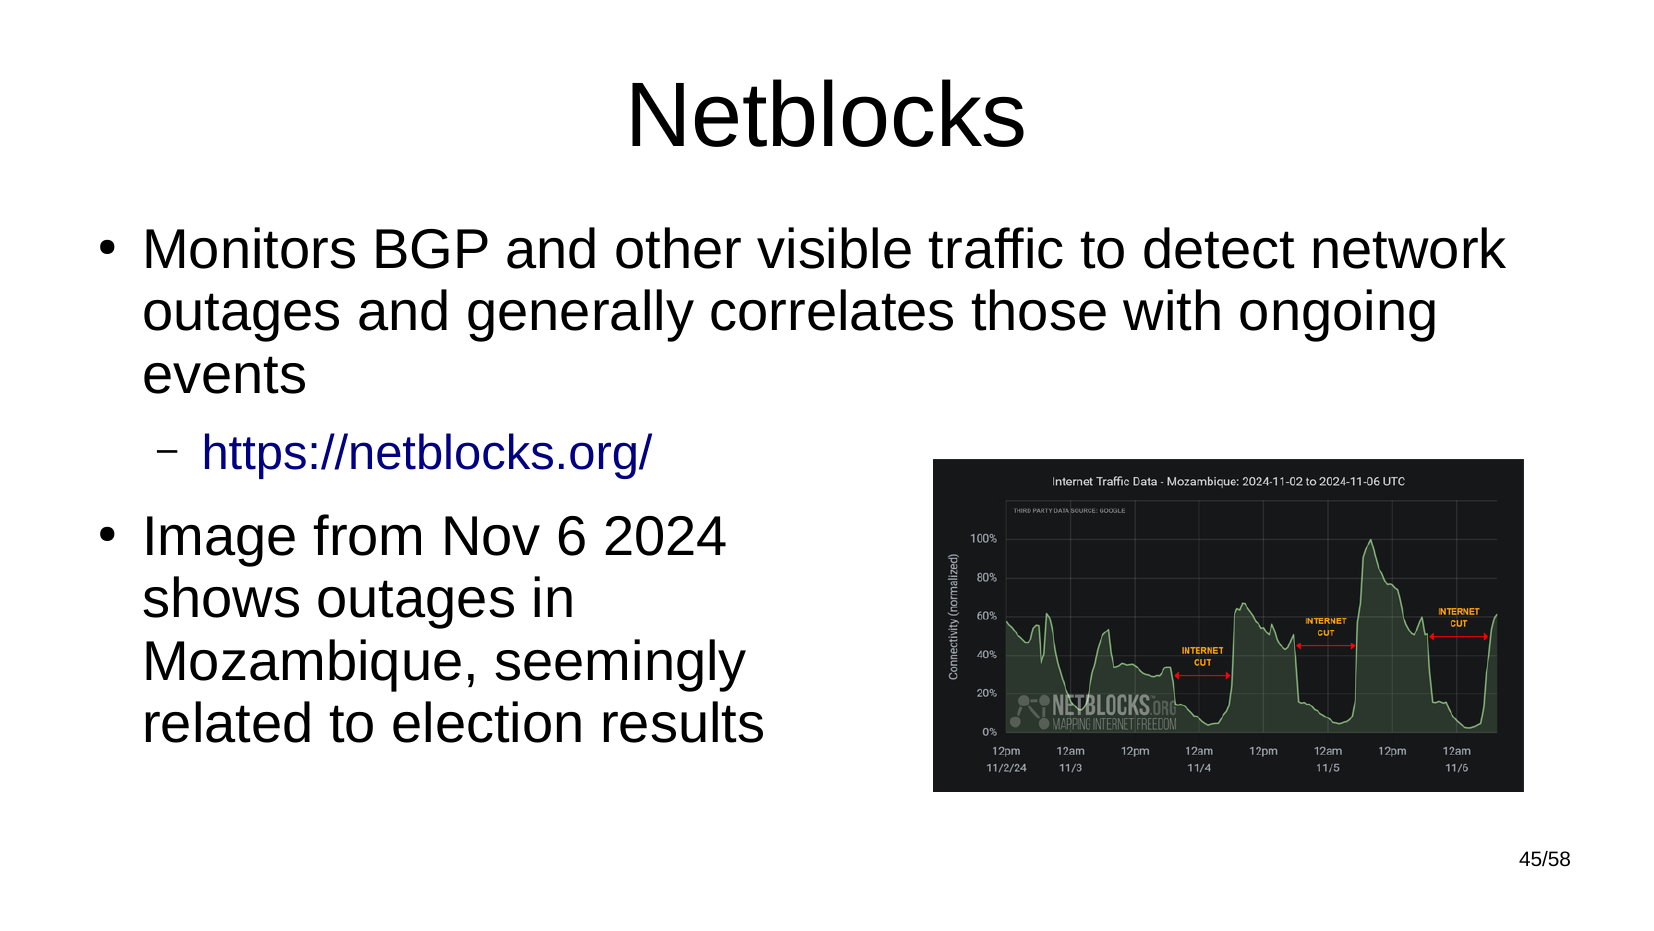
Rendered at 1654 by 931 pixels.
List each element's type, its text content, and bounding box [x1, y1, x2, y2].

picture [933, 459, 1524, 792]
list Monitors BGP and other visible traffic to detect network outages and generally correlates those with ongoing events https://netblocks.org/ Image from Nov 6 2024 shows outages in Mozambique, seemingly related to election results [82, 217, 1571, 758]
title Netblocks [82, 37, 1571, 193]
